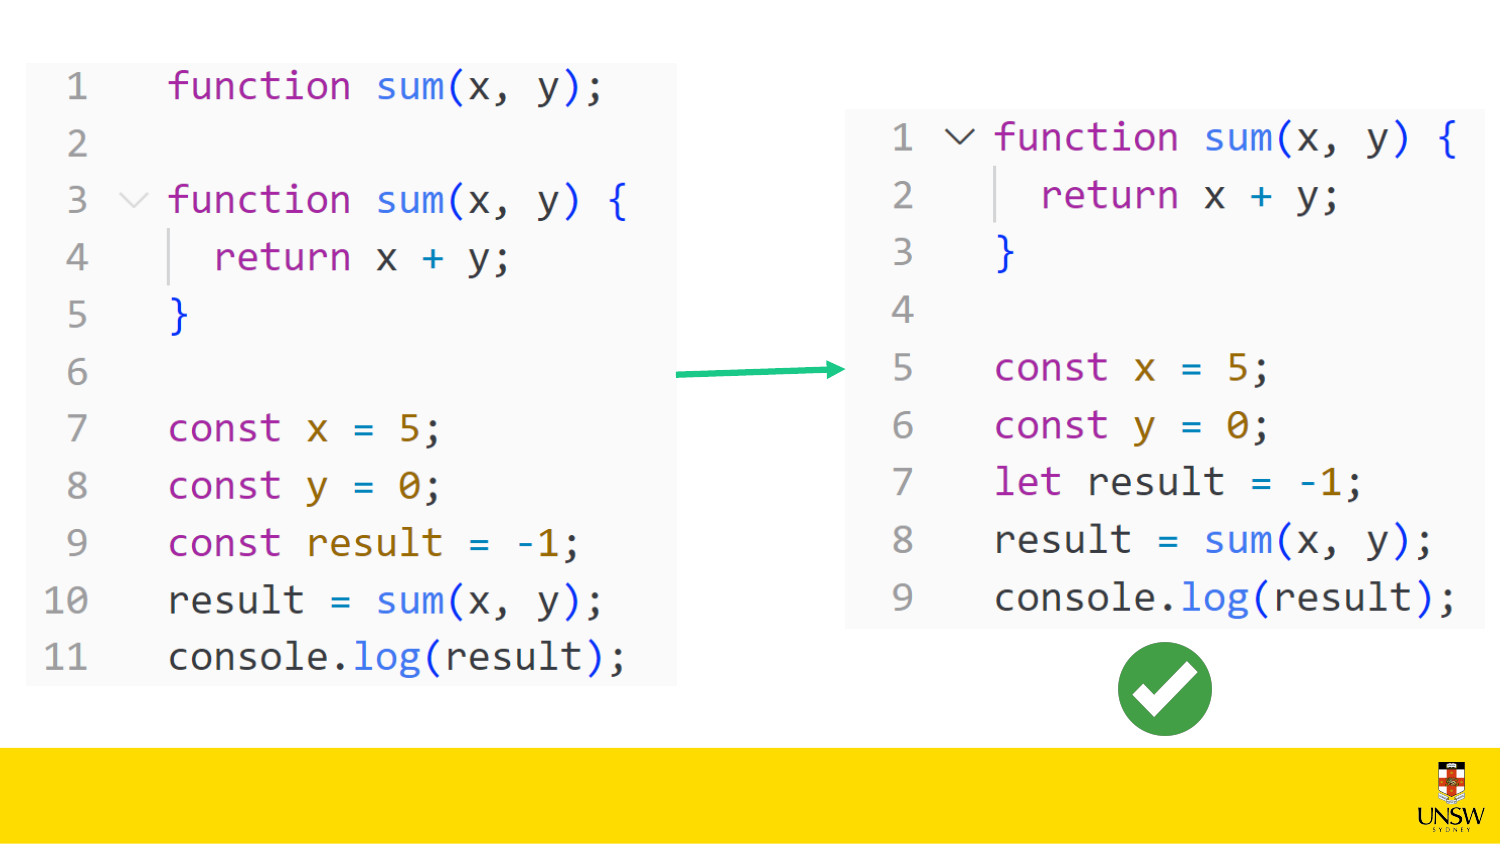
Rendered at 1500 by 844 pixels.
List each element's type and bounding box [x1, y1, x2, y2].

picture [1418, 762, 1485, 832]
picture [26, 63, 677, 686]
picture [845, 109, 1485, 629]
picture [1115, 639, 1215, 739]
